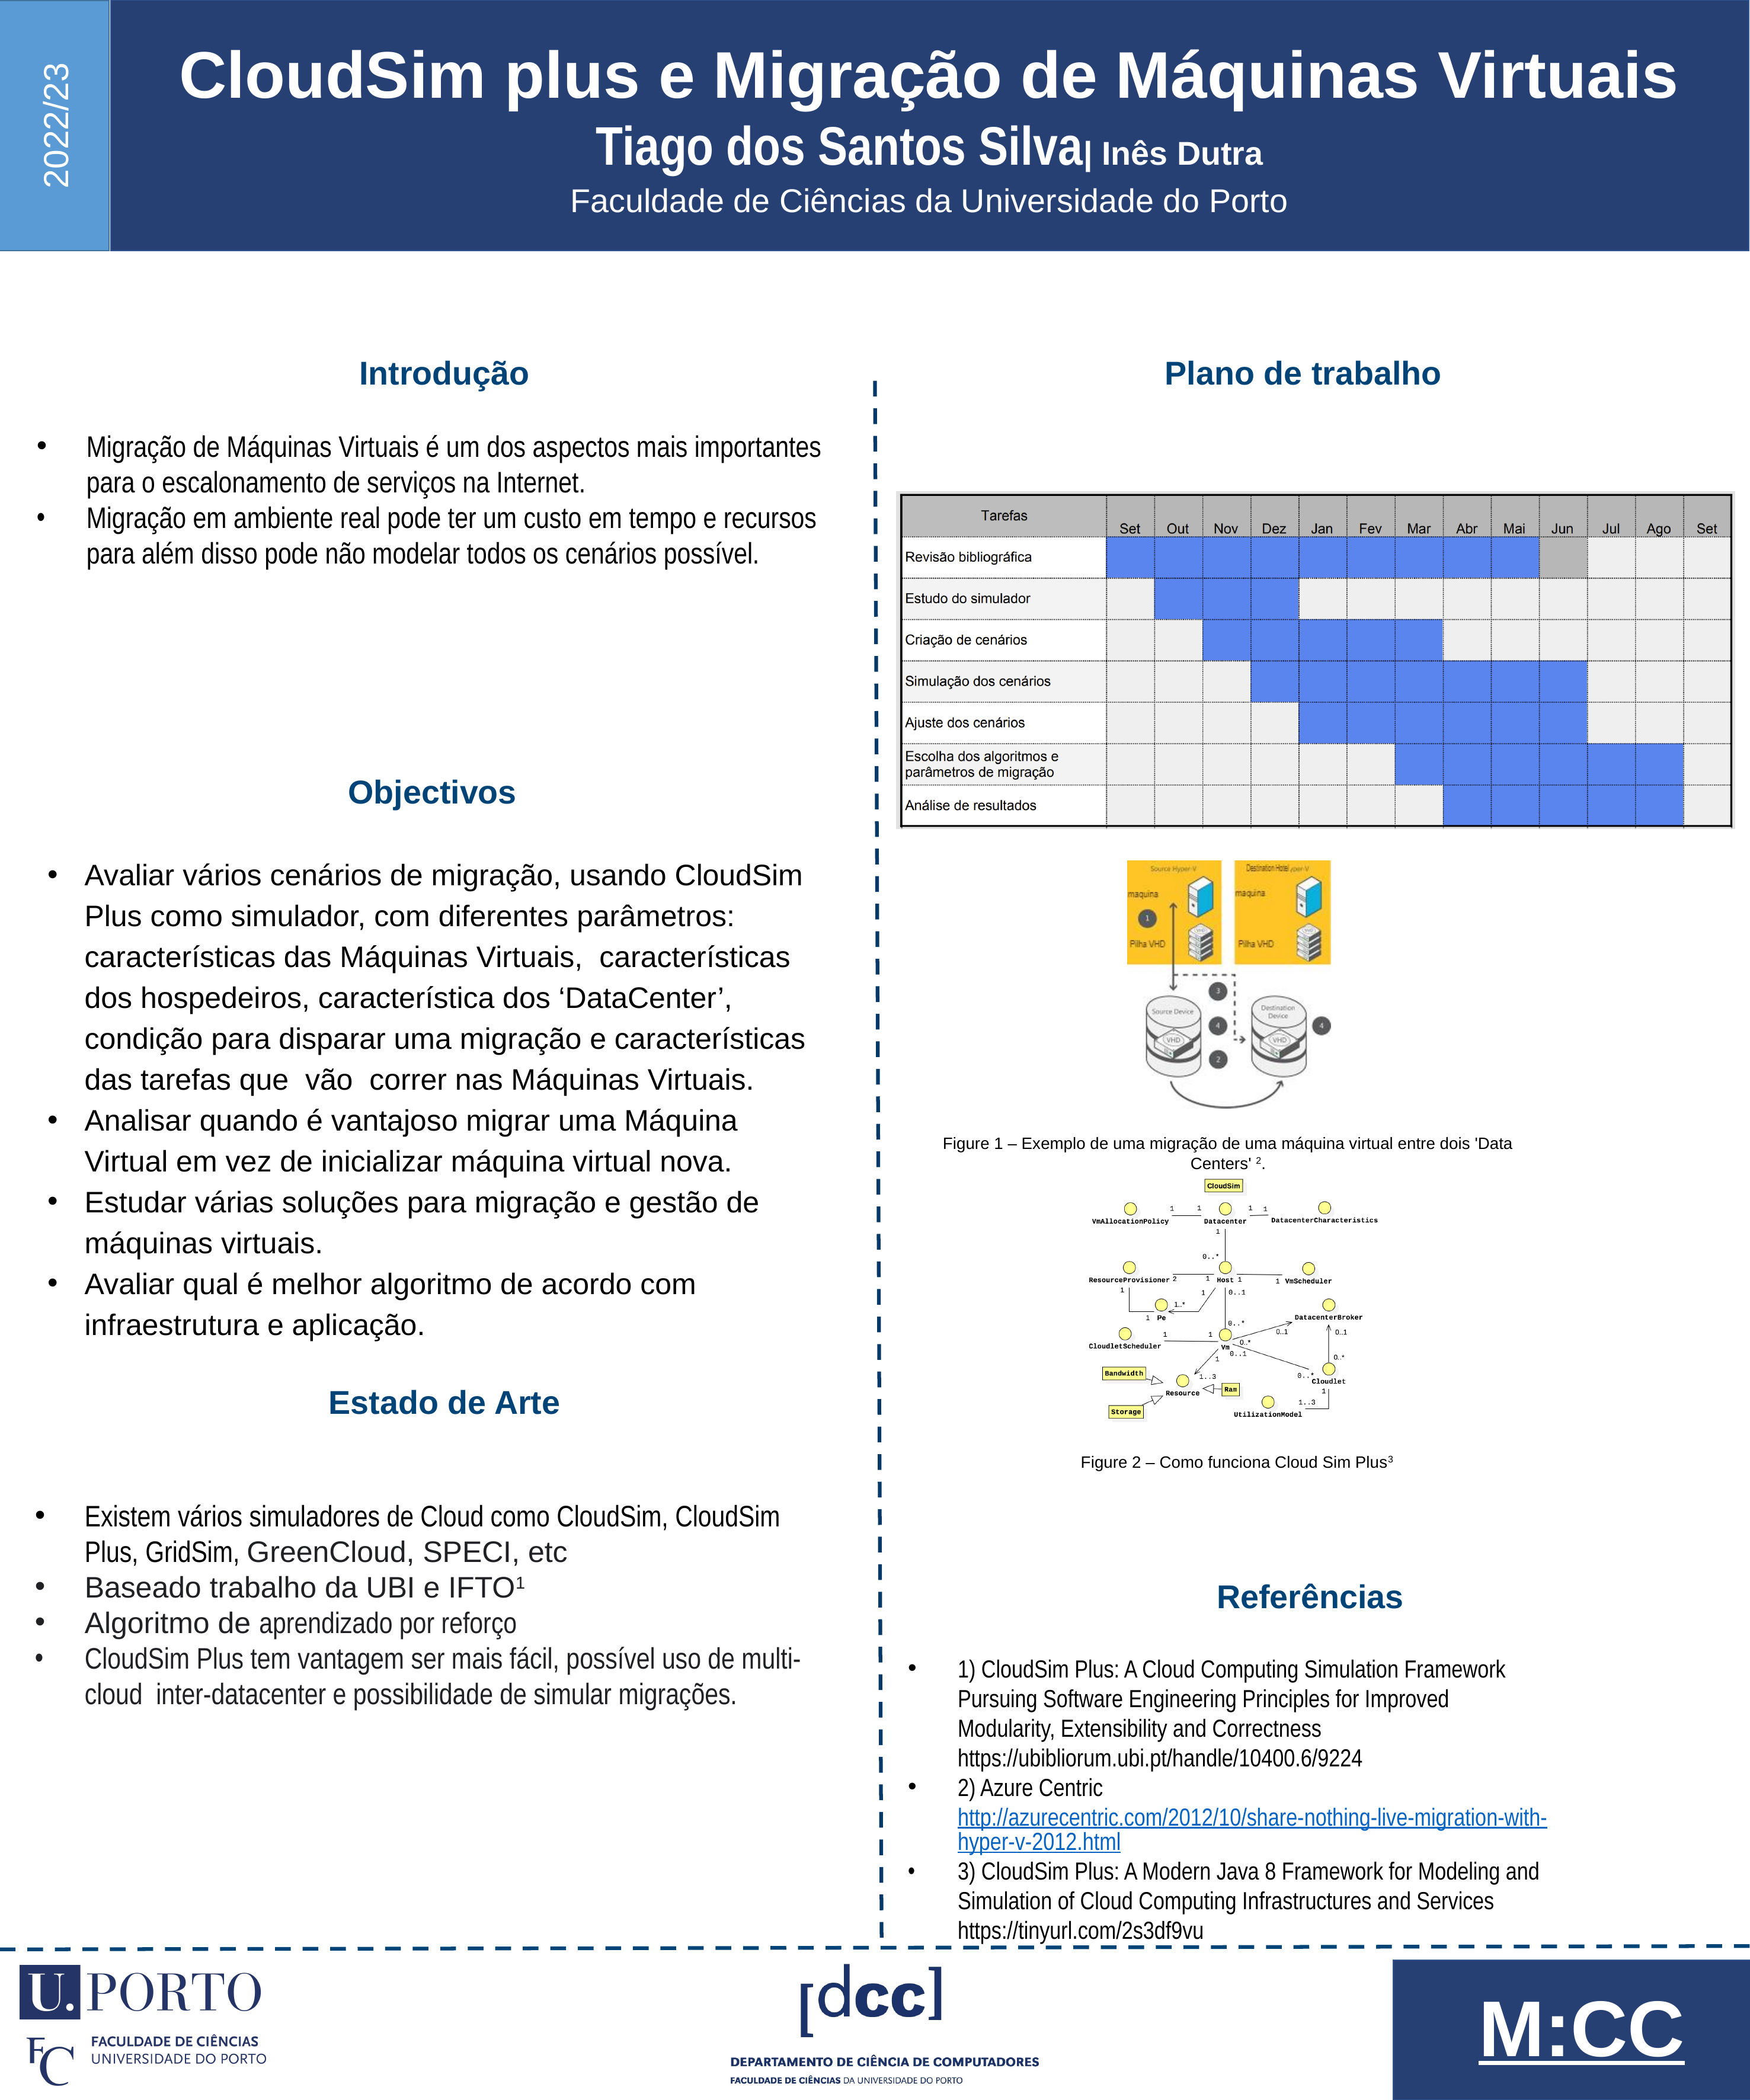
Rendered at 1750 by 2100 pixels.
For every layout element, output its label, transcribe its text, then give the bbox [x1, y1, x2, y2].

text_box Plano de trabalho [875, 343, 1732, 401]
text_box Estado de Arte [15, 1372, 874, 1429]
text_box 1) CloudSim Plus: A Cloud Computing Simulation Framework Pursuing Software Engineering Principles for Improved Modularity, Extensibility and Correctness https://ubibliorum.ubi.pt/handle/10400.6/9224 2) Azure Centric http://azurecentric.com/2012/10/share-nothing-live-migration-with-hyper-v-2012.html 3) CloudSim Plus: A Modern Java 8 Framework for Modeling and Simulation of Cloud Computing Infrastructures and Services https://tinyurl.com/2s3df9vu [891, 1644, 1567, 1949]
text_box M:CC [1470, 1973, 1696, 2077]
text_box [1393, 1960, 1750, 2100]
picture [896, 491, 1735, 830]
text_box Referências [881, 1567, 1739, 1624]
text_box Migração de Máquinas Virtuais é um dos aspectos mais importantes para o escalonamento de serviços na Internet. Migração em ambiente real pode ter um custo em tempo e recursos para além disso pode não modelar todos os cenários possível. [19, 419, 846, 650]
text_box Objectivos [4, 762, 862, 819]
text_box Figure 1 – Exemplo de uma migração de uma máquina virtual entre dois 'Data Centers' 2. [914, 1124, 1542, 1181]
picture [1082, 1173, 1402, 1442]
picture [1127, 860, 1331, 1109]
text_box Existem vários simuladores de Cloud como CloudSim, CloudSim Plus, GridSim, GreenCloud, SPECI, etc Baseado trabalho da UBI e IFTO1 Algoritmo de aprendizado por reforço CloudSim Plus tem vantagem ser mais fácil, possível uso de multi-cloud inter-datacenter e possibilidade de simular migrações. [18, 1488, 844, 1755]
text_box Figure 2 – Como funciona Cloud Sim Plus3 [1013, 1442, 1461, 1480]
picture [703, 1957, 1060, 2093]
text_box Avaliar vários cenários de migração, usando CloudSim Plus como simulador, com diferentes parâmetros: características das Máquinas Virtuais, características dos hospedeiros, característica dos ‘DataCenter’, condição para disparar uma migração e características das tarefas que vão correr nas Máquinas Virtuais. Analisar quando é vantajoso migrar uma Máquina Virtual em vez de inicializar máquina virtual nova. Estudar várias soluções para migração e gestão de máquinas virtuais. Avaliar qual é melhor algoritmo de acordo com infraestrutura e aplicação. [23, 842, 842, 1350]
text_box Introdução [15, 343, 874, 401]
picture [20, 1965, 266, 2086]
text_box CloudSim plus e Migração de Máquinas Virtuais Tiago dos Santos Silva| Inês Dutra Faculdade de Ciências da Universidade do Porto [110, 0, 1749, 251]
